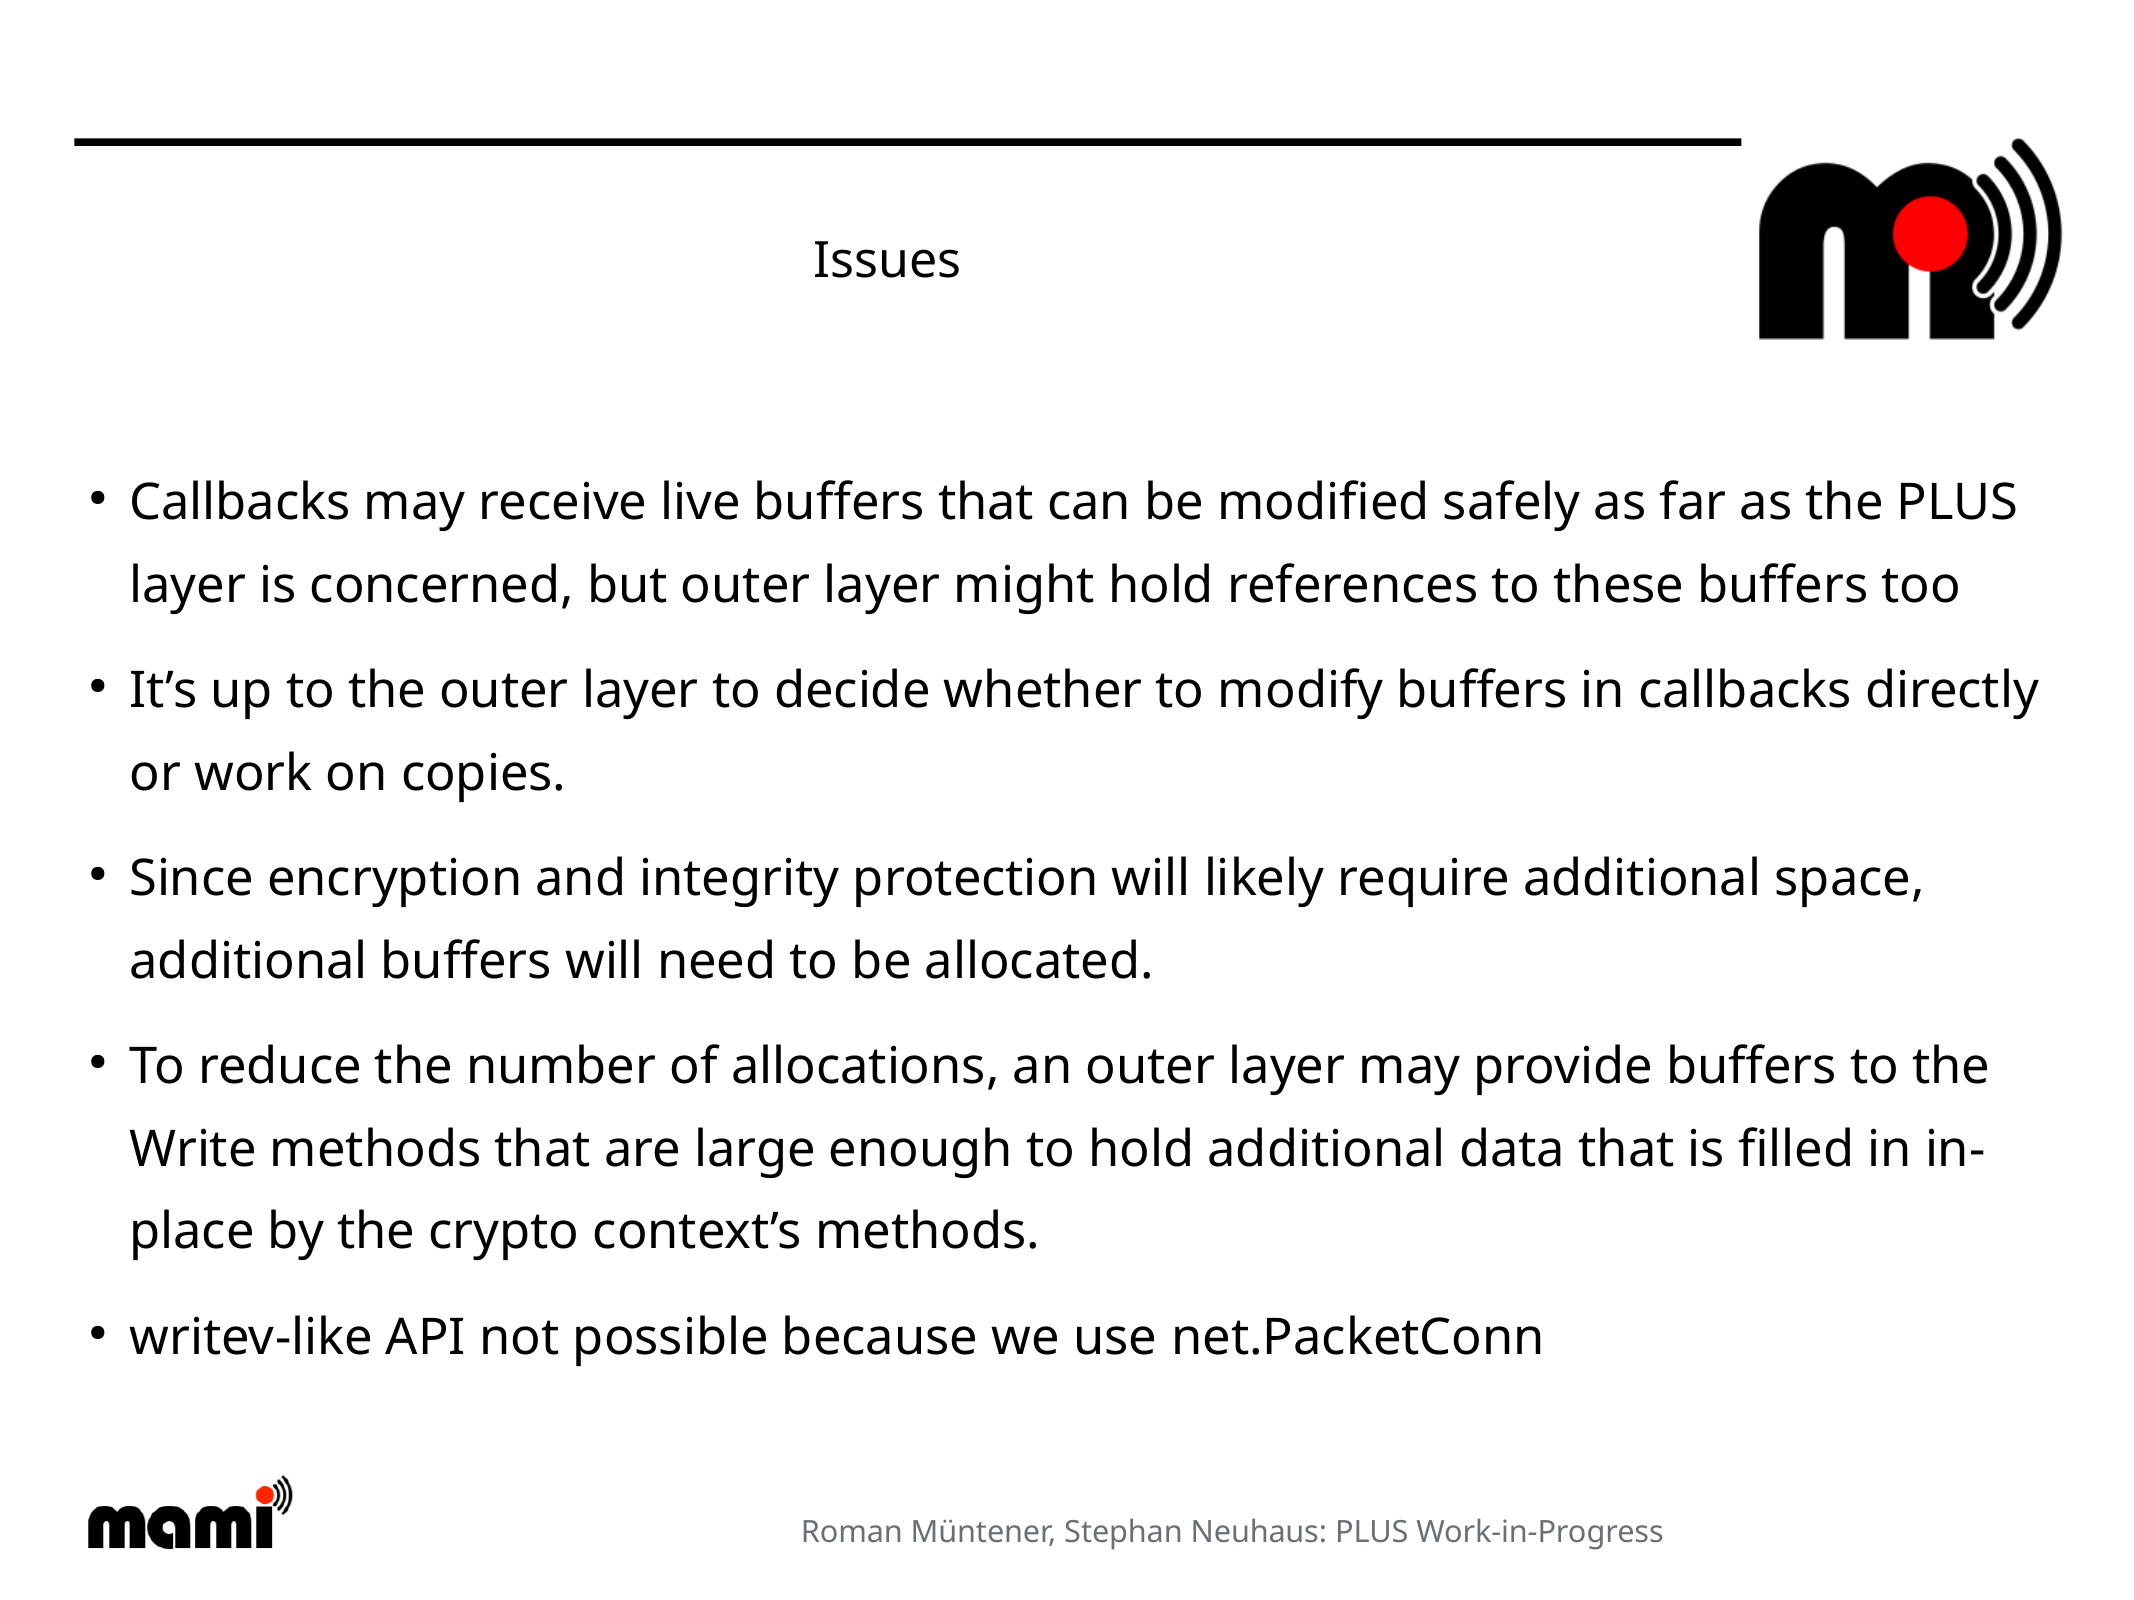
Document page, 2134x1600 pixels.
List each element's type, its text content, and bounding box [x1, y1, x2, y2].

list Callbacks may receive live buffers that can be modified safely as far as the PLUS layer is concerned, but outer layer might hold references to these buffers too It’s up to the outer layer to decide whether to modify buffers in callbacks directly or work on copies. Since encryption and integrity protection will likely require additional space, additional buffers will need to be allocated. To reduce the number of allocations, an outer layer may provide buffers to the Write methods that are large enough to hold additional data that is filled in in-place by the crypto context’s methods. writev-like API not possible because we use net.PacketConn [75, 451, 2053, 1462]
picture [86, 1473, 294, 1552]
title Issues [75, 144, 1700, 372]
picture [1758, 138, 2065, 340]
